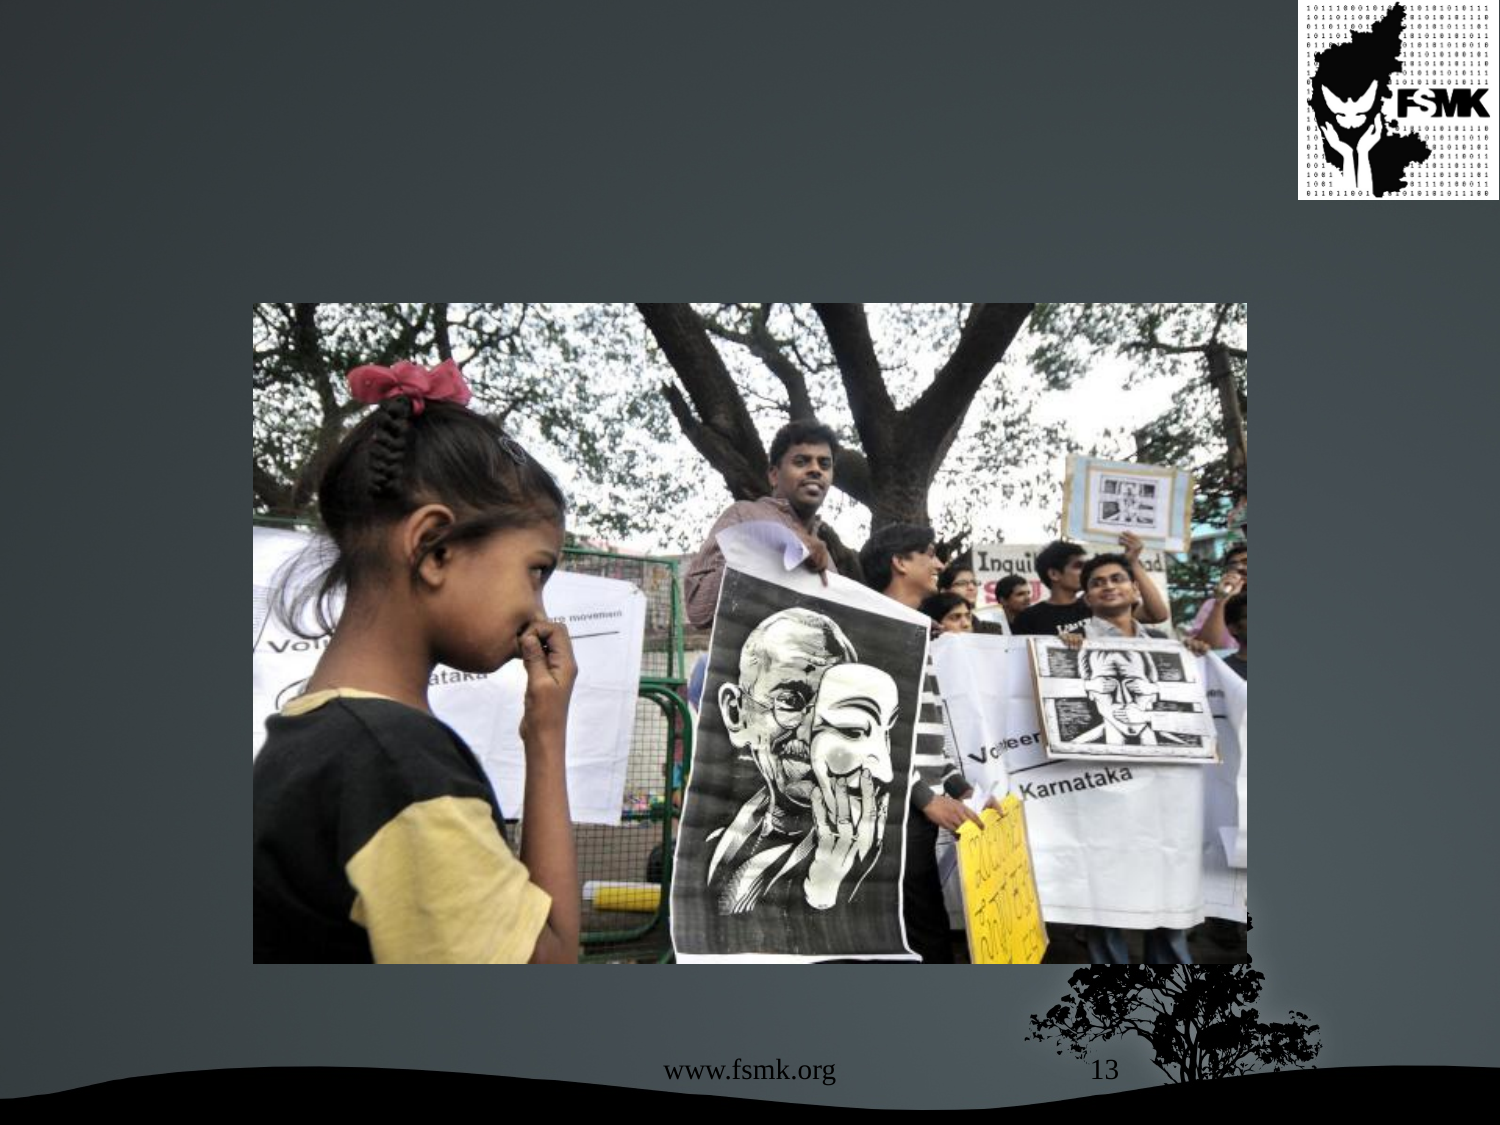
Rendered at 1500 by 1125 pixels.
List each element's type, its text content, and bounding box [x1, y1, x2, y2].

text_box <number> [1074, 1042, 1425, 1103]
picture [0, 0, 1500, 1125]
text_box www.fsmk.org [512, 1042, 988, 1103]
